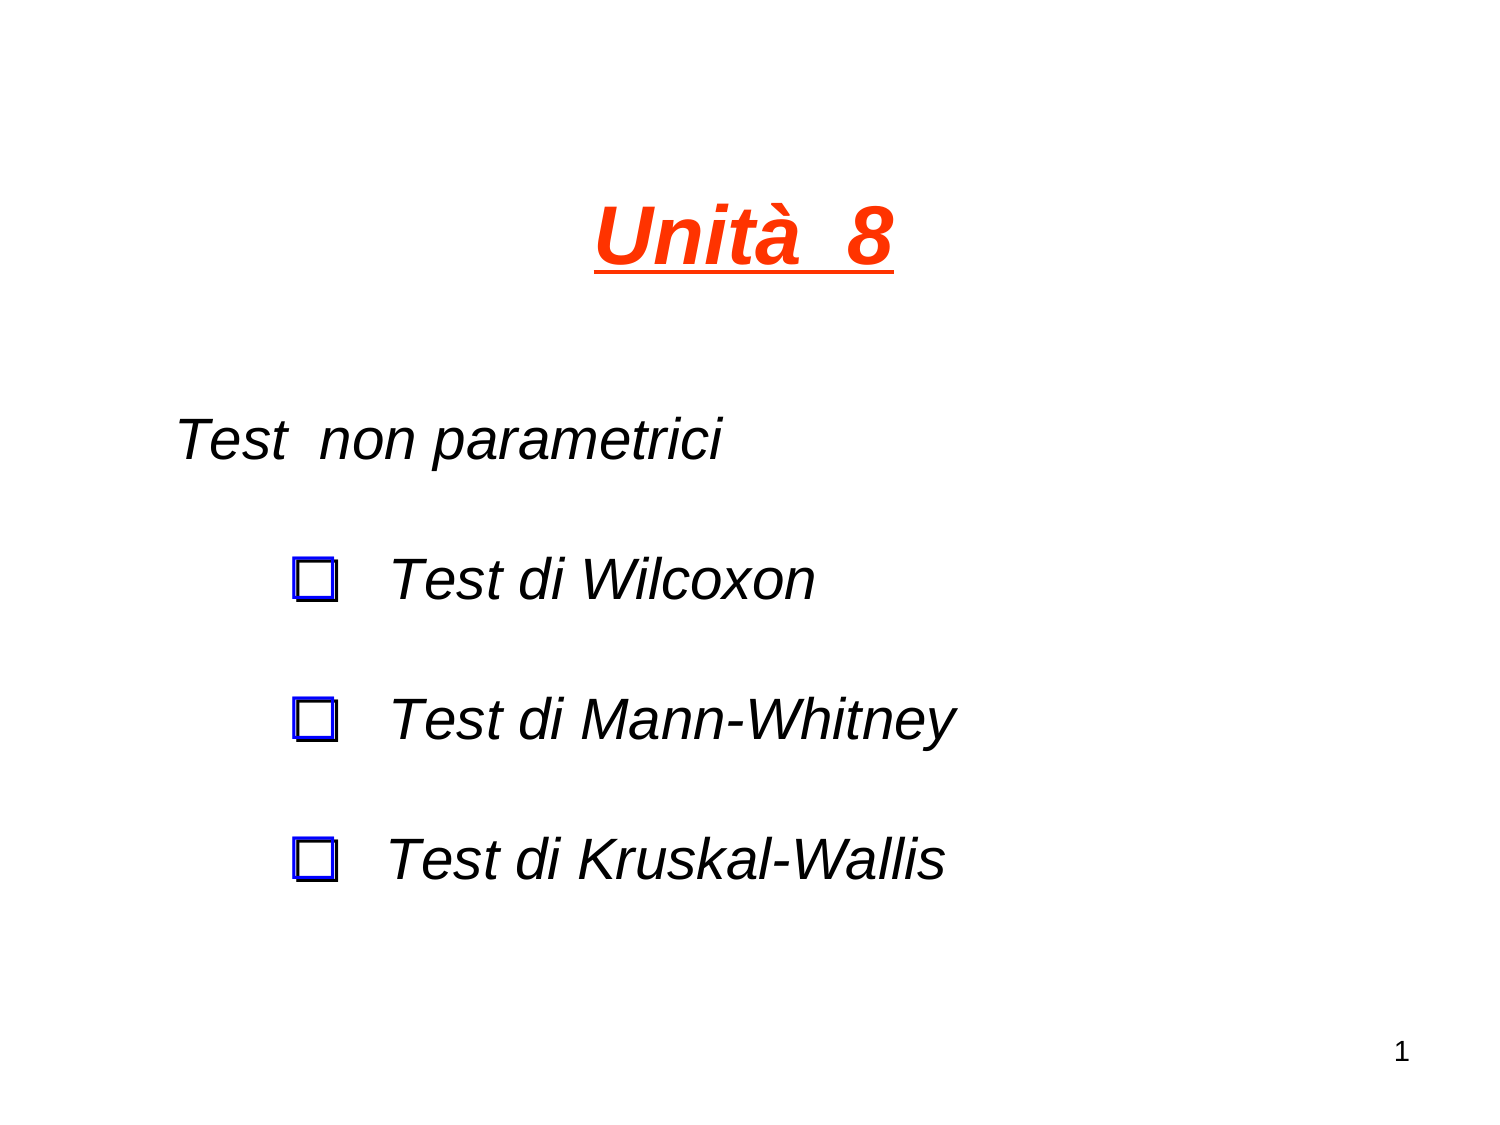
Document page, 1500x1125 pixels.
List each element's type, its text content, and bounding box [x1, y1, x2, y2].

text_box <numero> [1074, 1024, 1426, 1103]
text_box Test non parametrici ☐ Test di Wilcoxon ☐ Test di Mann-Whitney ☐ Test di Kruskal-Wallis [159, 456, 1412, 977]
title Unità 8 [64, 148, 1424, 315]
